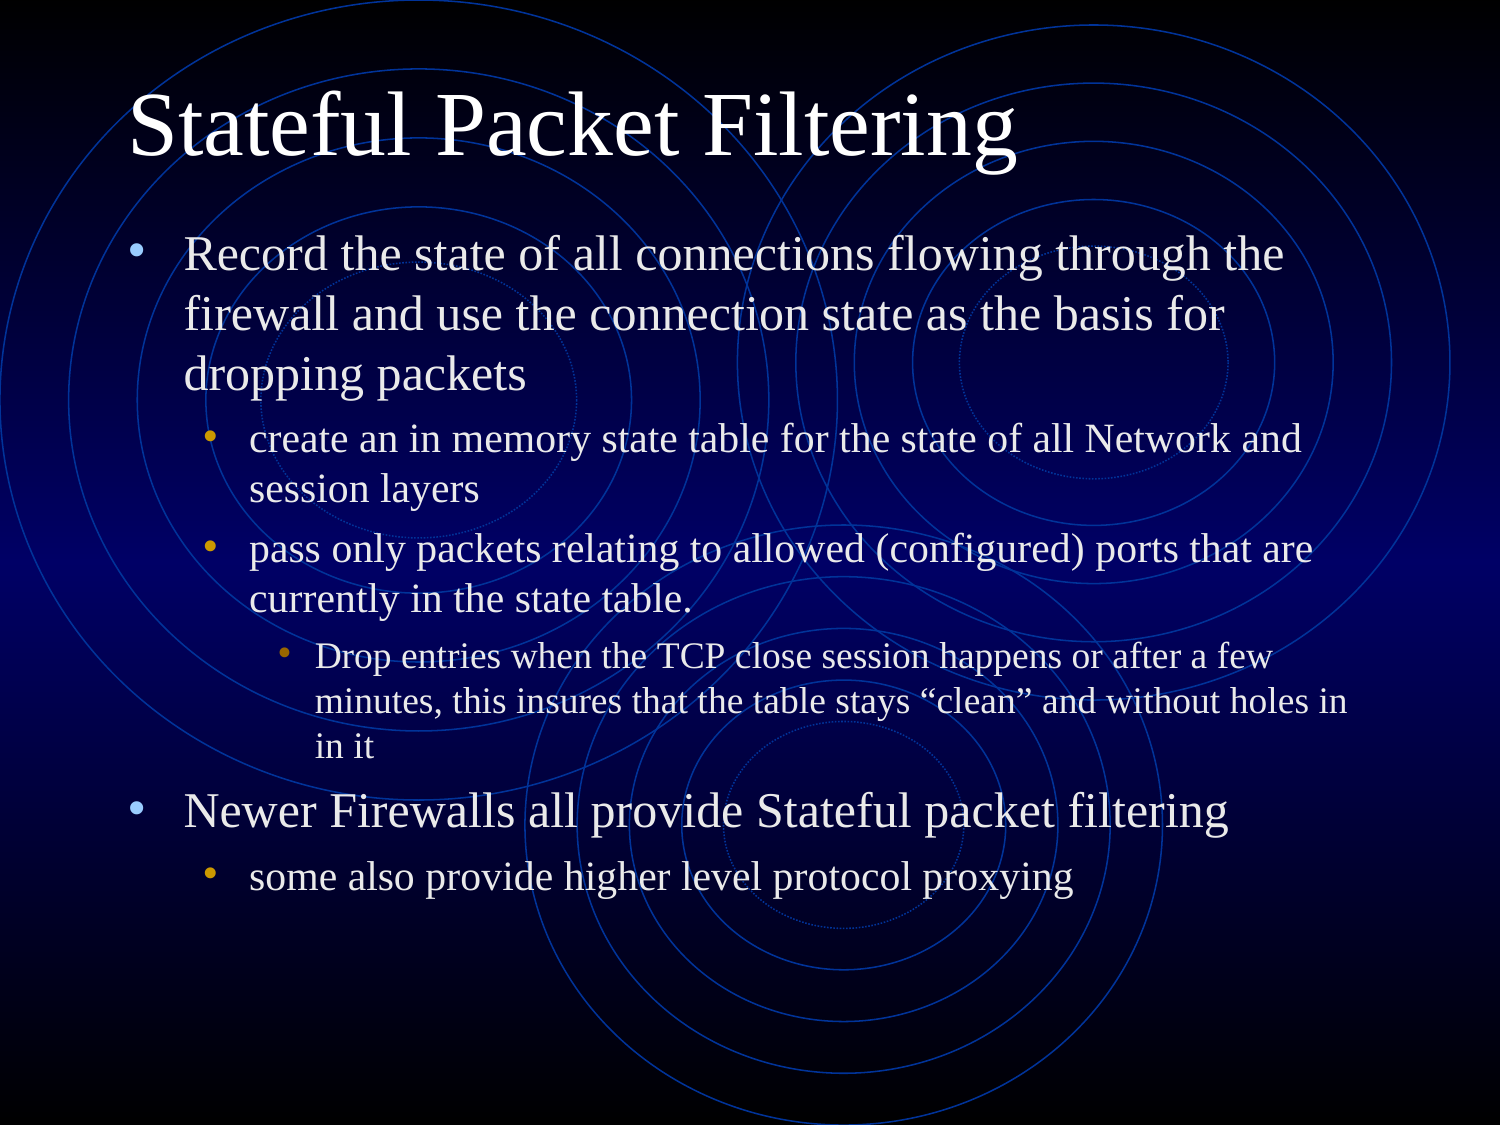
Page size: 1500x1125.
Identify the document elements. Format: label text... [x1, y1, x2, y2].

title Stateful Packet Filtering [112, 50, 1388, 188]
list Record the state of all connections flowing through the firewall and use the connection state as the basis for dropping packets create an in memory state table for the state of all Network and session layers pass only packets relating to allowed (configured) ports that are currently in the state table. Drop entries when the TCP close session happens or after a few minutes, this insures that the table stays “clean” and without holes in in it Newer Firewalls all provide Stateful packet filtering some also provide higher level protocol proxying [112, 212, 1388, 1000]
